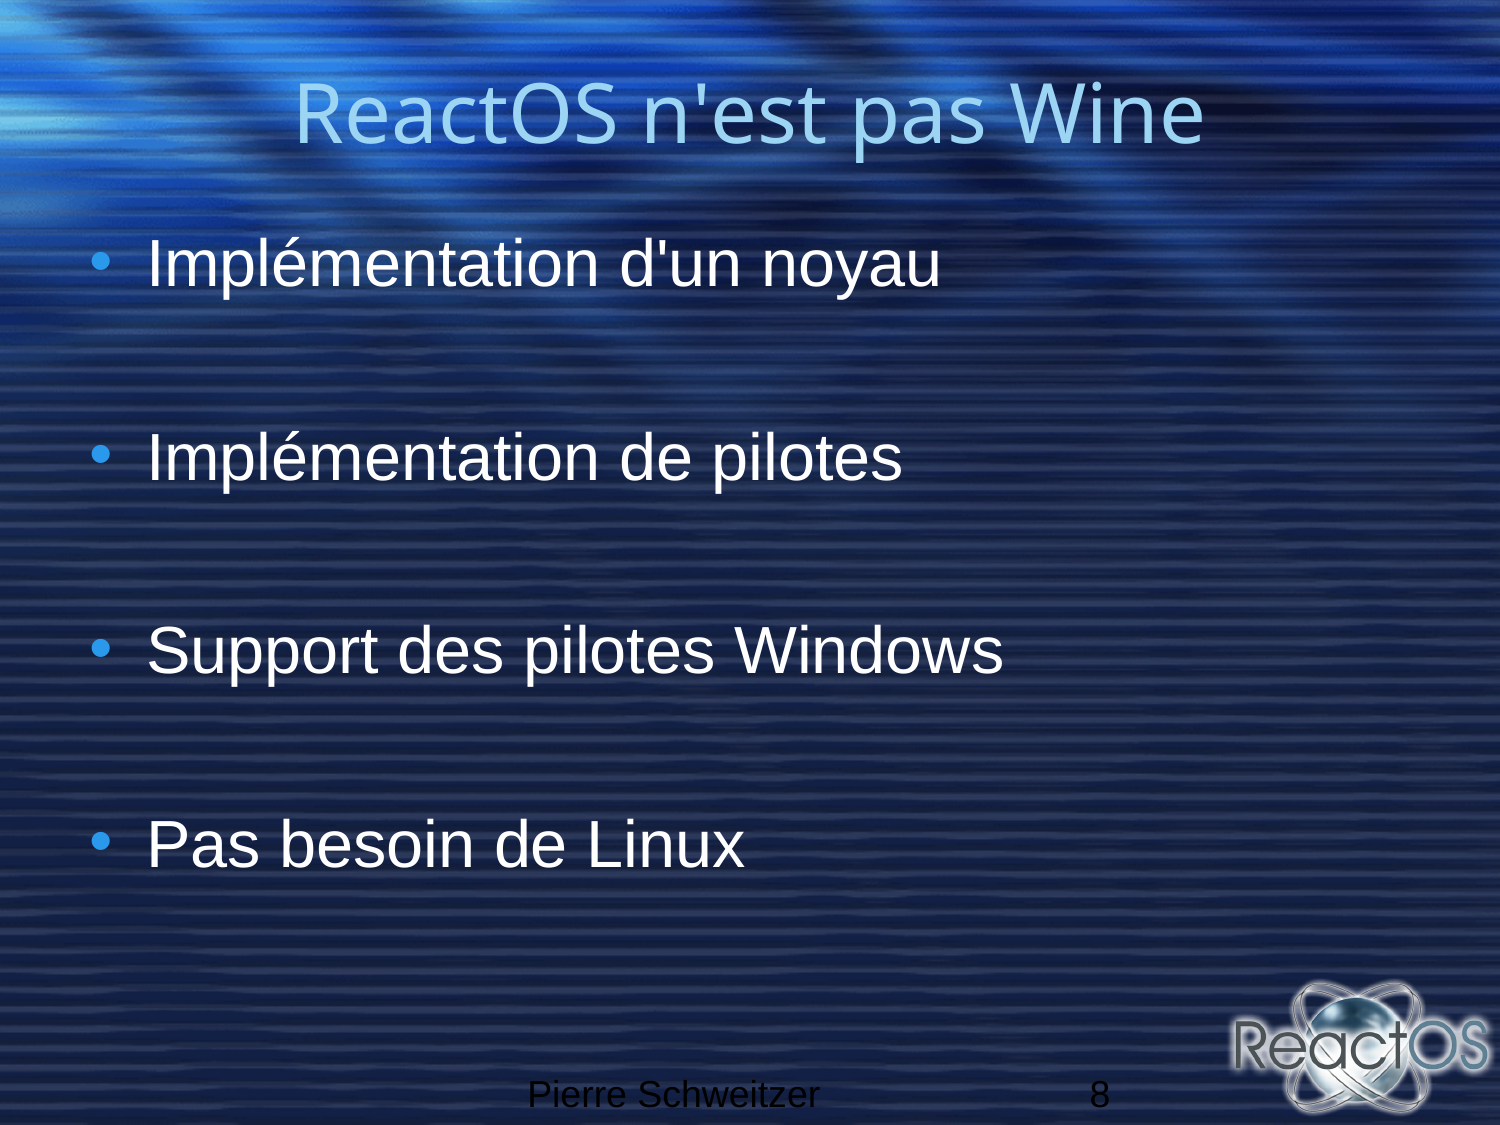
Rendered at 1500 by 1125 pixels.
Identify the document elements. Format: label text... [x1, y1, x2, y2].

list Implémentation d'un noyau Implémentation de pilotes Support des pilotes Windows Pas besoin de Linux [75, 212, 1426, 1005]
picture [0, 0, 1500, 1125]
title ReactOS n'est pas Wine [75, 45, 1426, 176]
